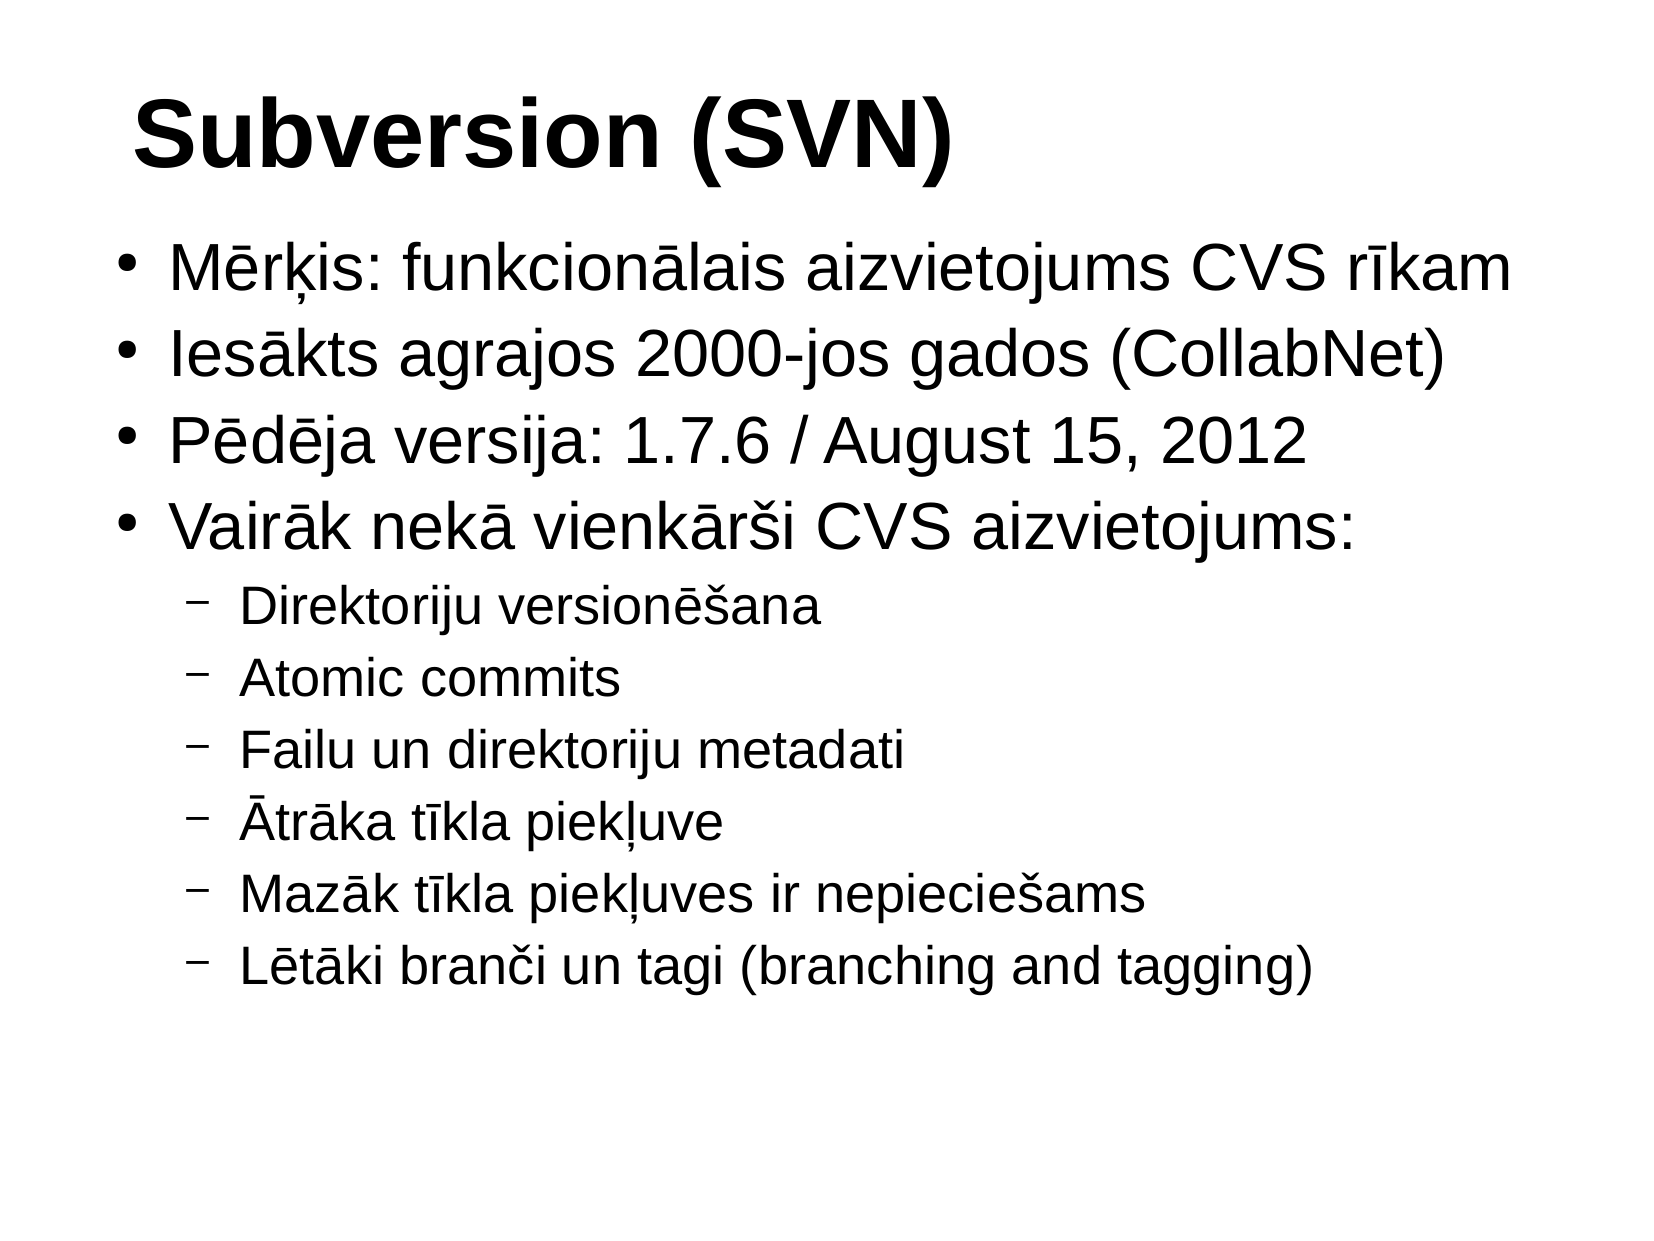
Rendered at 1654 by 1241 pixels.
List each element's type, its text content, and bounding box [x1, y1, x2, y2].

list Mērķis: funkcionālais aizvietojums CVS rīkam Iesākts agrajos 2000-jos gados (CollabNet) Pēdēja versija: 1.7.6 / August 15, 2012 Vairāk nekā vienkārši CVS aizvietojums: Direktoriju versionēšana Atomic commits Failu un direktoriju metadati Ātrāka tīkla piekļuve Mazāk tīkla piekļuves ir nepieciešams Lētāki branči un tagi (branching and tagging) [82, 225, 1538, 1186]
title Subversion (SVN) [82, 49, 1571, 196]
